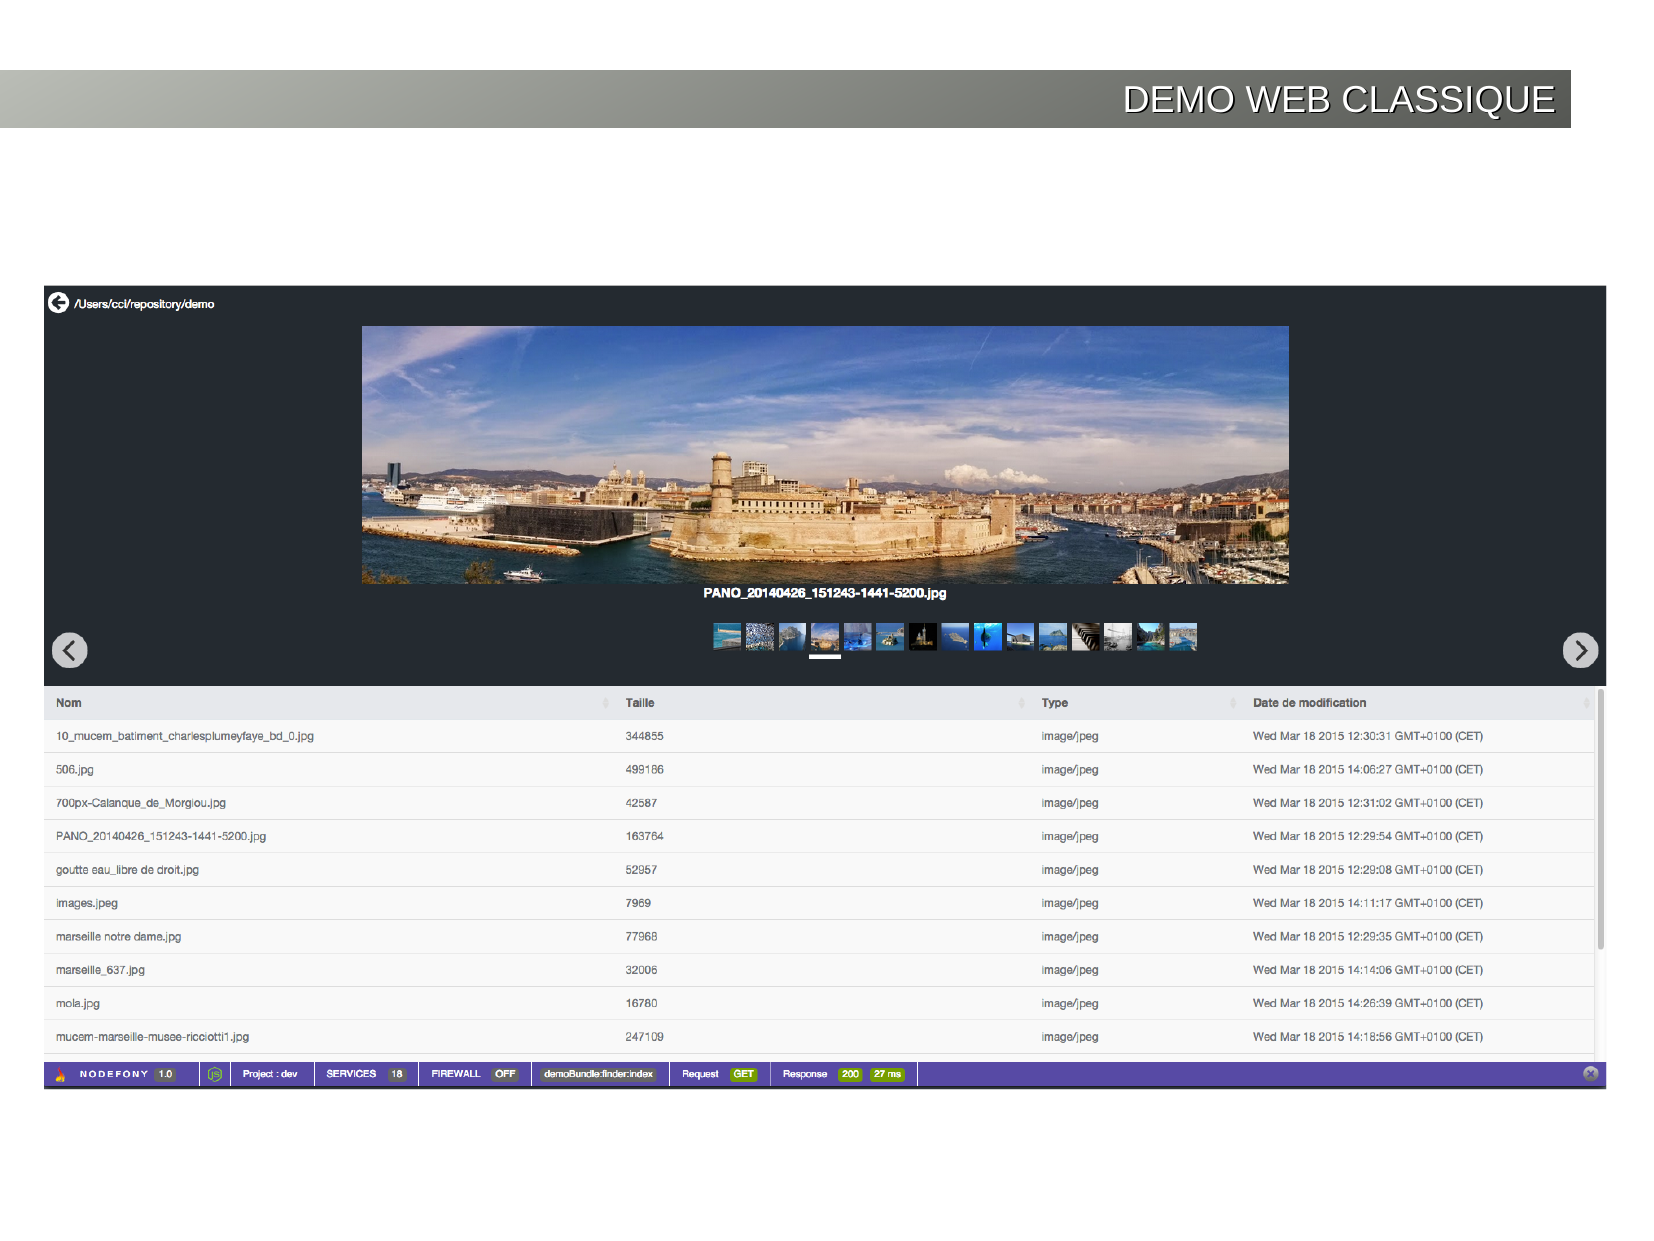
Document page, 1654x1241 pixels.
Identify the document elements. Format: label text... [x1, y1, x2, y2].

picture [44, 285, 1607, 1090]
text_box DEMO WEB CLASSIQUE [0, 70, 1571, 128]
